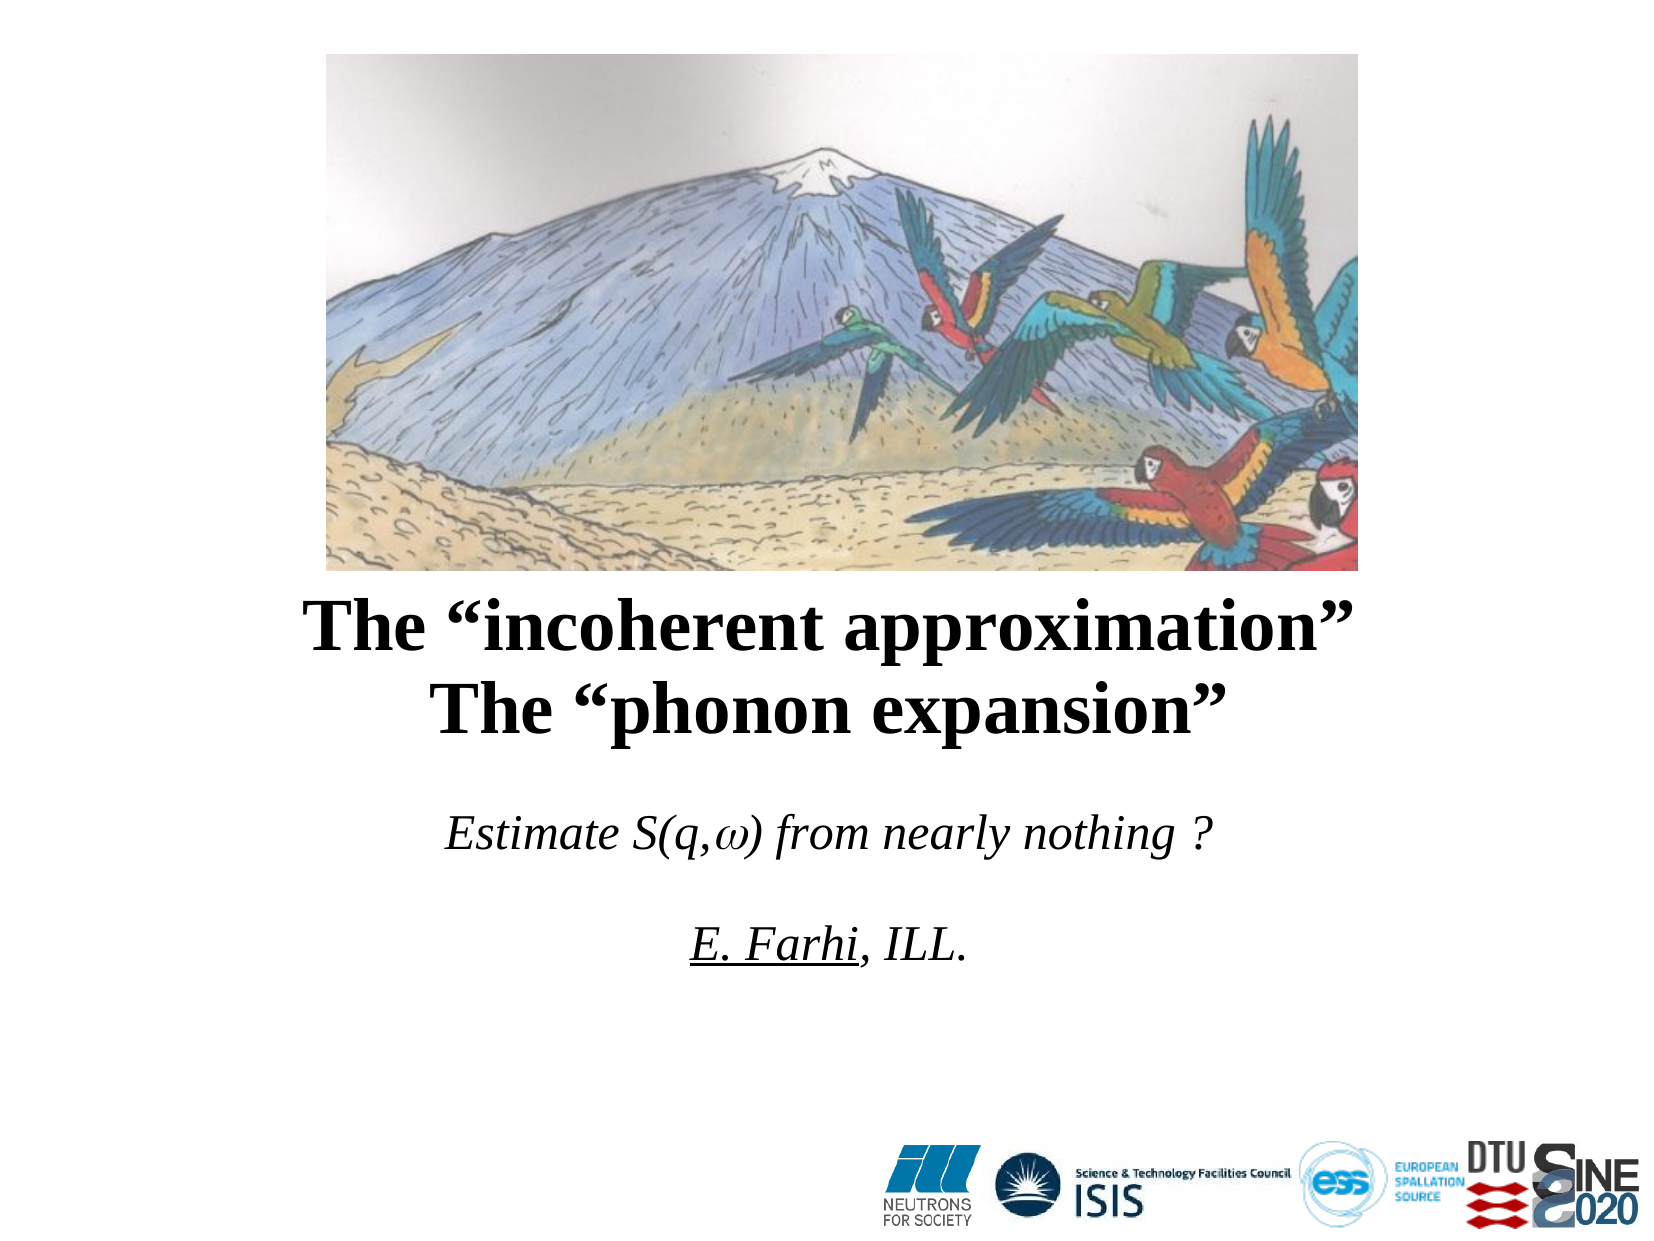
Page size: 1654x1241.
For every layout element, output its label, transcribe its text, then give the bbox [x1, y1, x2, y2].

picture [326, 54, 1358, 571]
picture [880, 1141, 1529, 1229]
text_box The “incoherent approximation” The “phonon expansion” Estimate S(q,w) from nearly nothing ? E. Farhi, ILL. [47, 583, 1612, 1130]
picture [1530, 1141, 1642, 1229]
